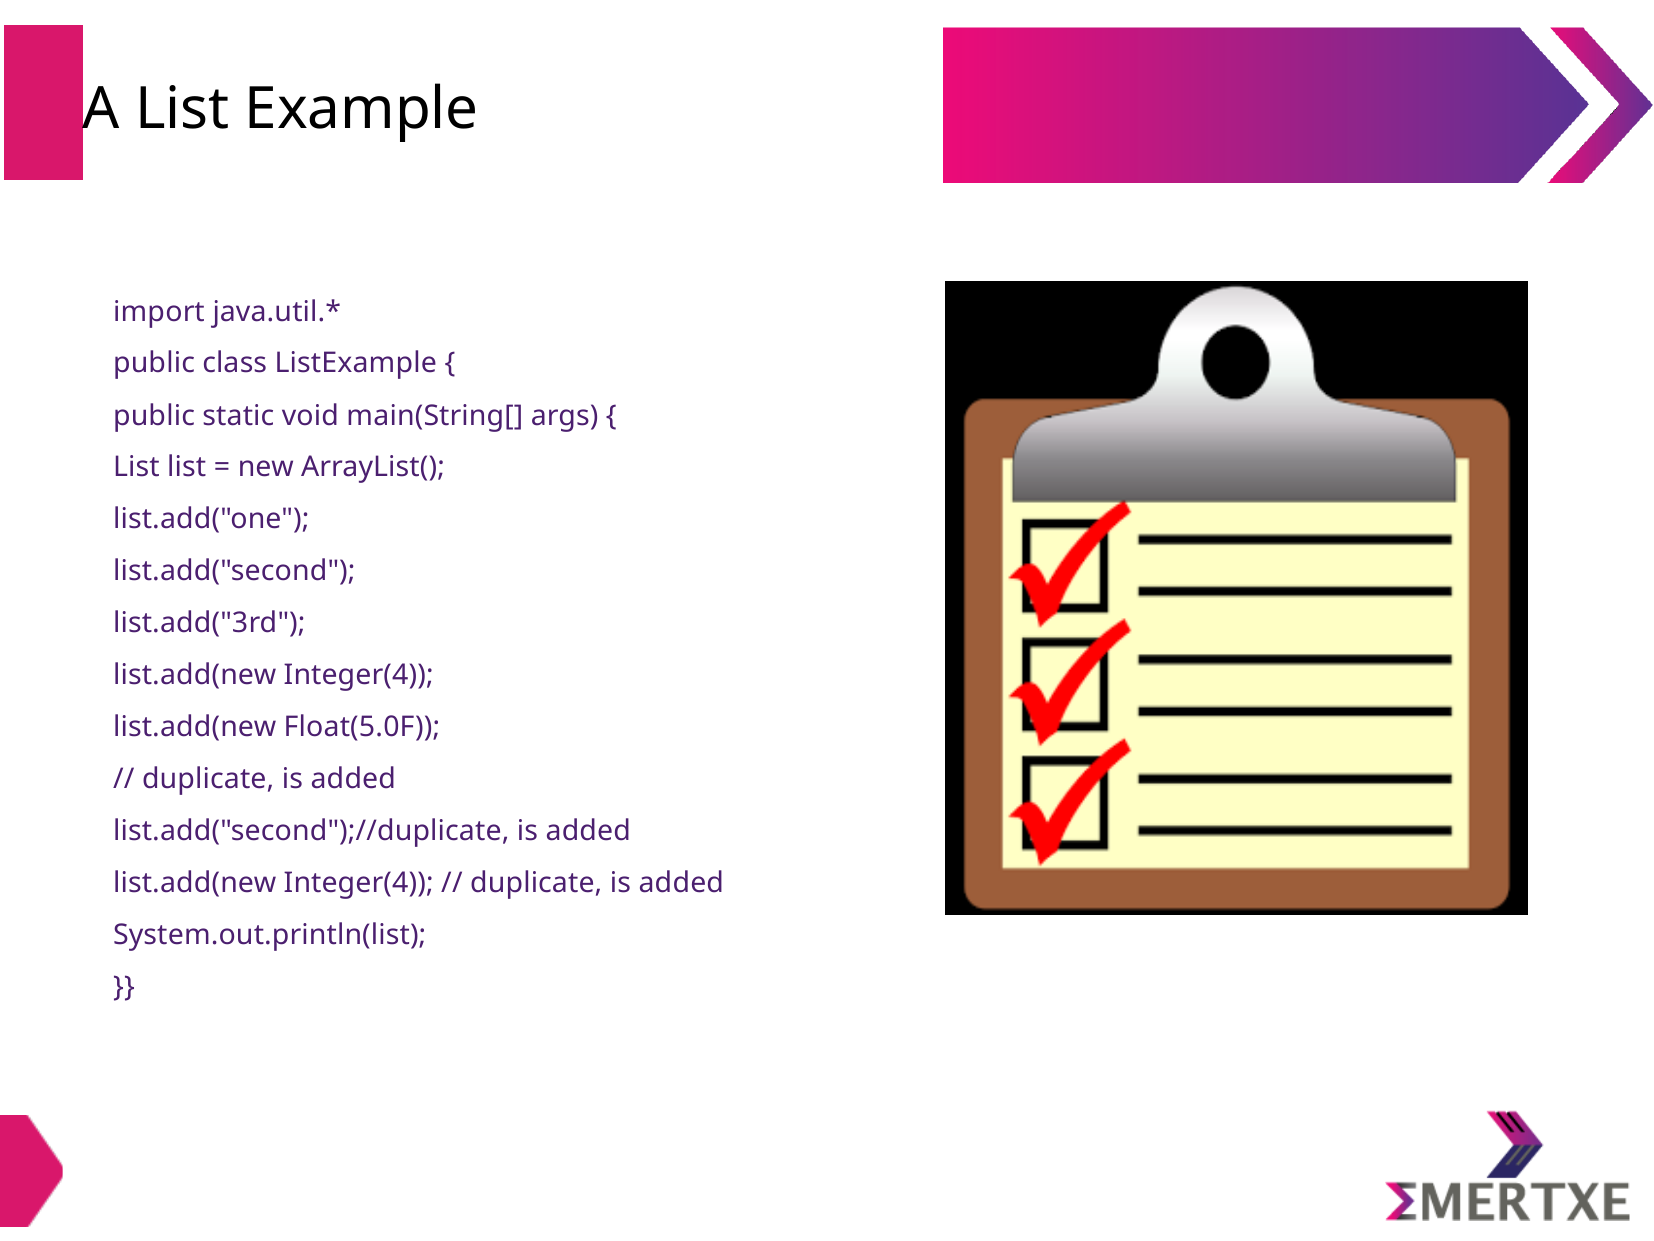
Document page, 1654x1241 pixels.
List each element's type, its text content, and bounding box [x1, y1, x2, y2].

list import java.util.* public class ListExample { public static void main(String[] args) { List list = new ArrayList(); list.add("one"); list.add("second"); list.add("3rd"); list.add(new Integer(4)); list.add(new Float(5.0F)); // duplicate, is added list.add("second");//duplicate, is added list.add(new Integer(4)); // duplicate, is added System.out.println(list); }} [82, 290, 1571, 1010]
title A List Example [82, 2, 1571, 210]
picture [945, 281, 1528, 916]
picture [1571, 27, 1653, 183]
picture [1385, 1107, 1631, 1221]
